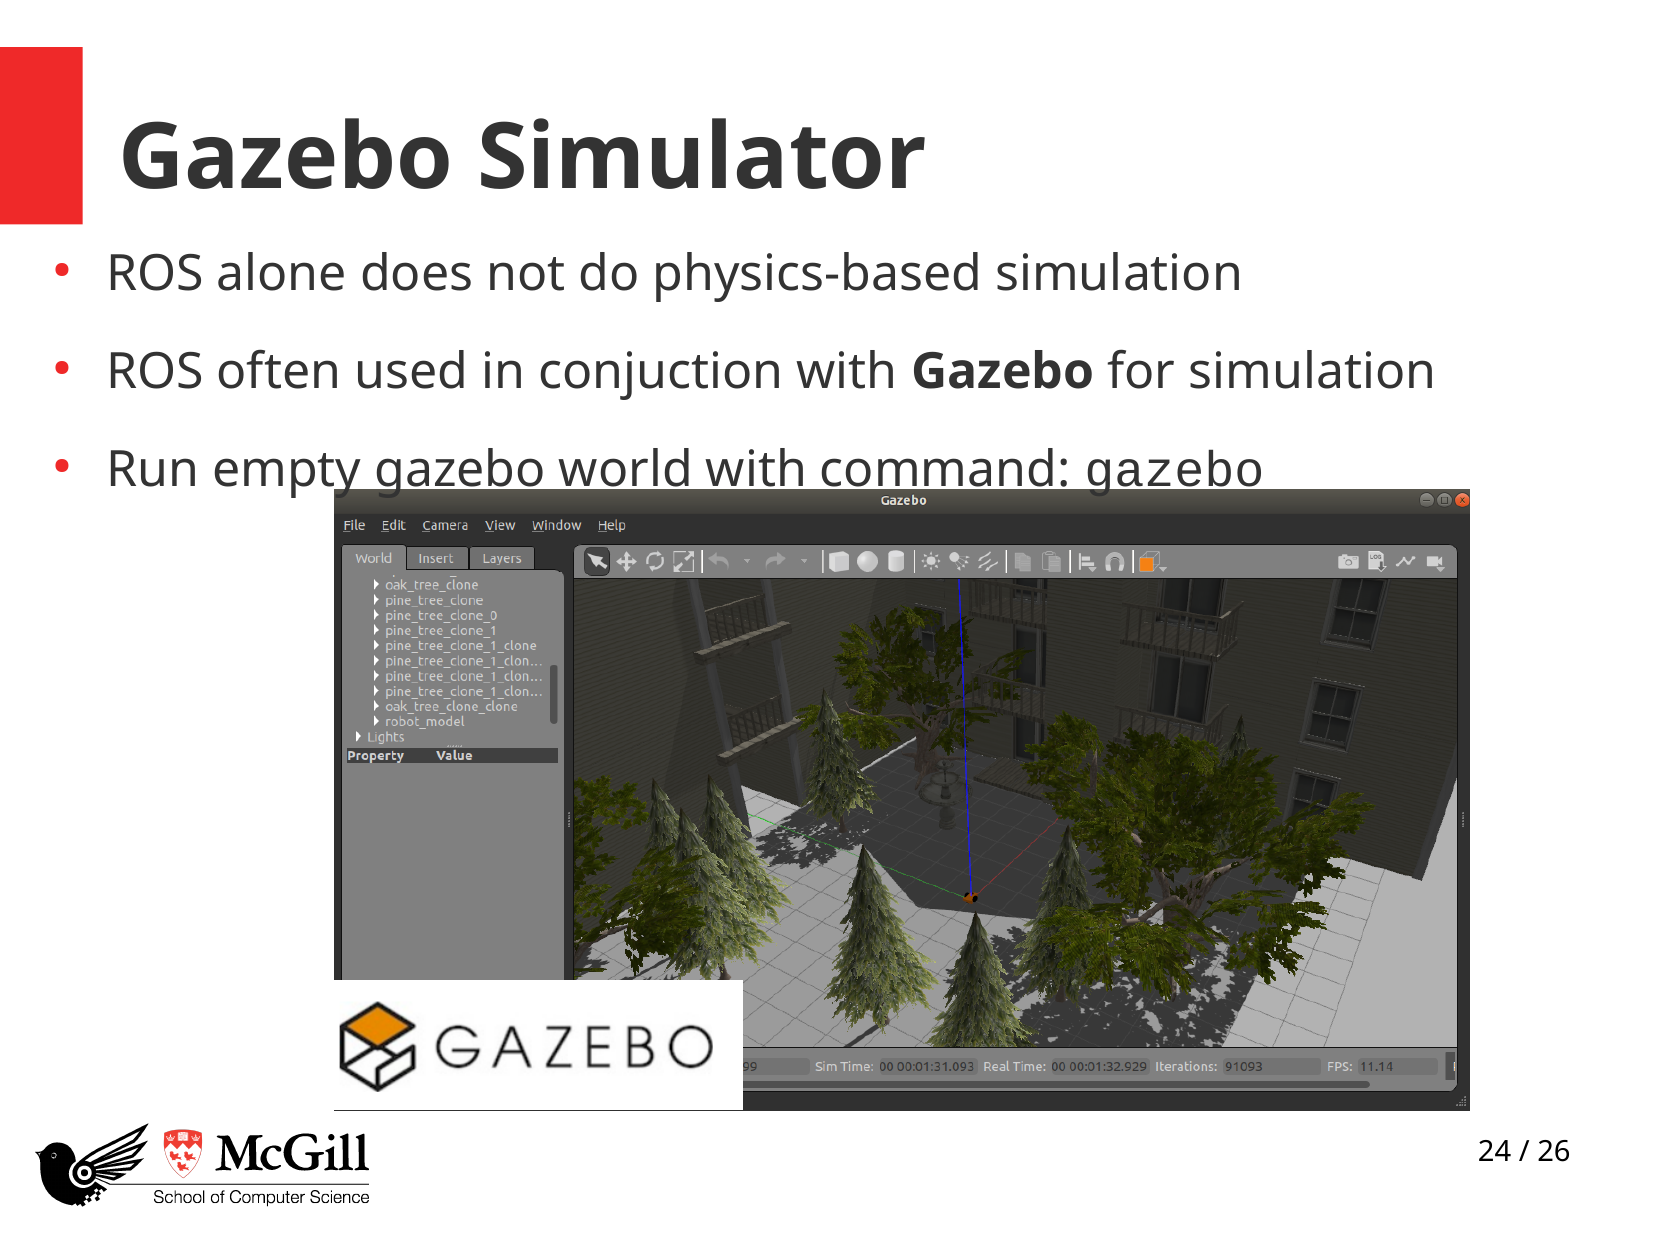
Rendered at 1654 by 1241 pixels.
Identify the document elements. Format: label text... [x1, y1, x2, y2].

title Gazebo Simulator [118, 49, 1571, 237]
list ROS alone does not do physics-based simulation ROS often used in conjuction with Gazebo for simulation Run empty gazebo world with command: gazebo [35, 237, 1619, 957]
picture [35, 957, 1470, 1216]
